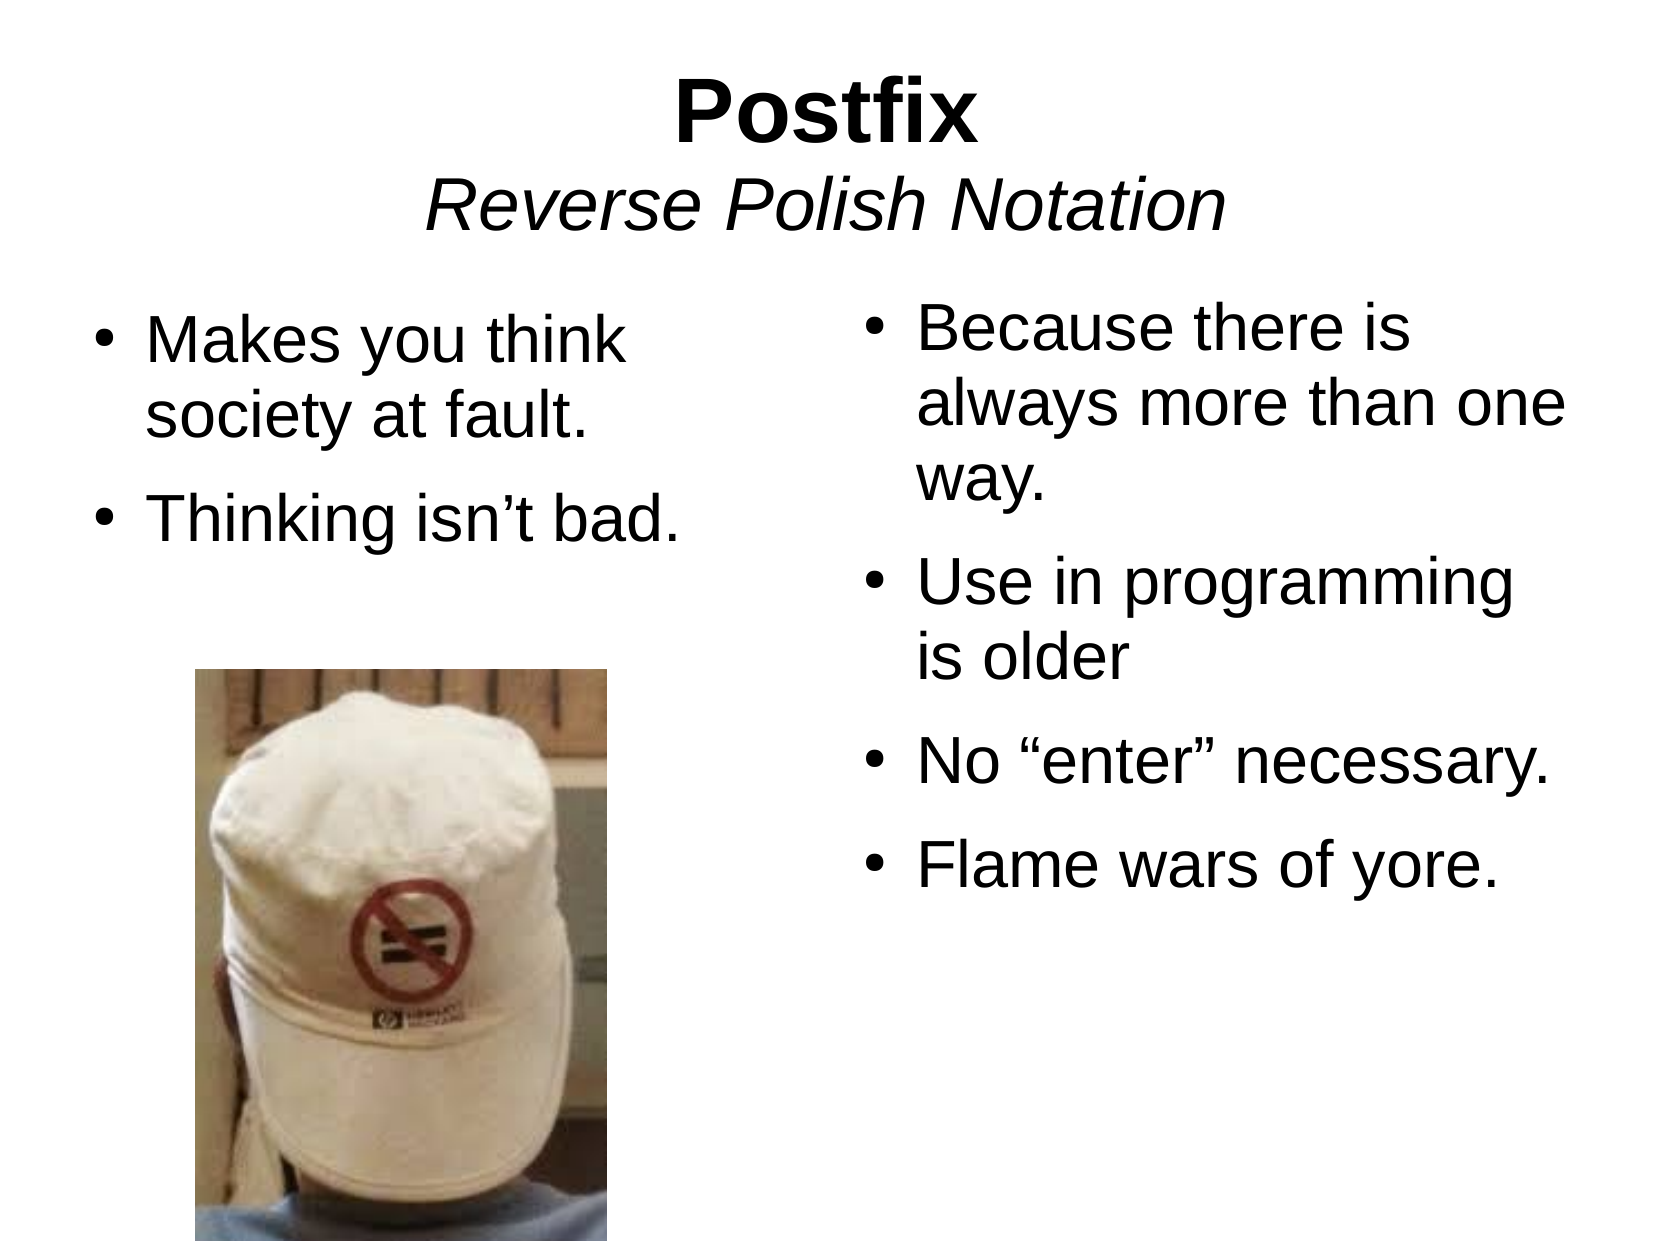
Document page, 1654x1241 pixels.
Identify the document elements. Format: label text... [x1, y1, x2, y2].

list Makes you think society at fault. Thinking isn’t bad. [75, 301, 802, 646]
title Postfix Reverse Polish Notation [82, 49, 1571, 257]
picture [195, 669, 607, 1241]
list Because there is always more than one way. Use in programming is older No “enter” necessary. Flame wars of yore. [845, 290, 1572, 1010]
